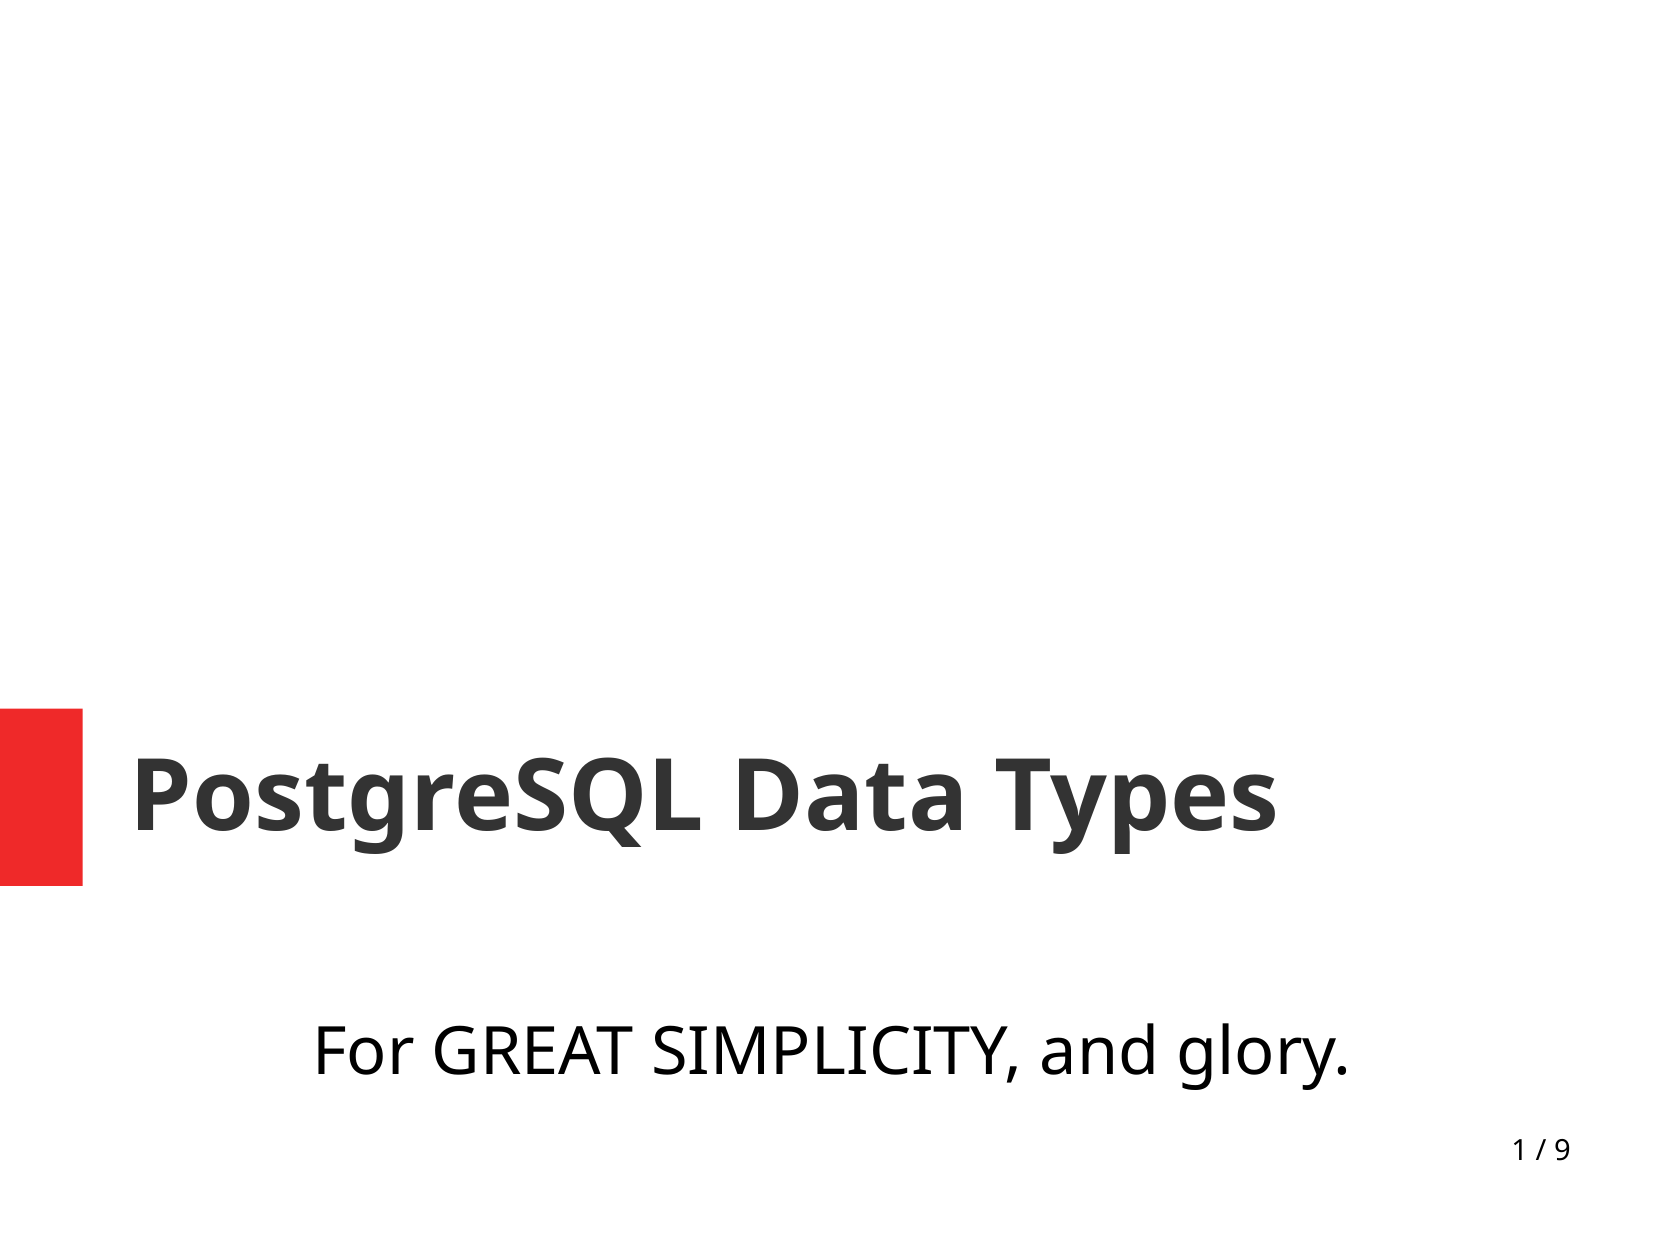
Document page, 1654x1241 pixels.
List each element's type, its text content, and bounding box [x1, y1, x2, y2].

subtitle For GREAT SIMPLICITY, and glory. [129, 968, 1536, 1130]
title PostgreSQL Data Types [129, 673, 1536, 910]
